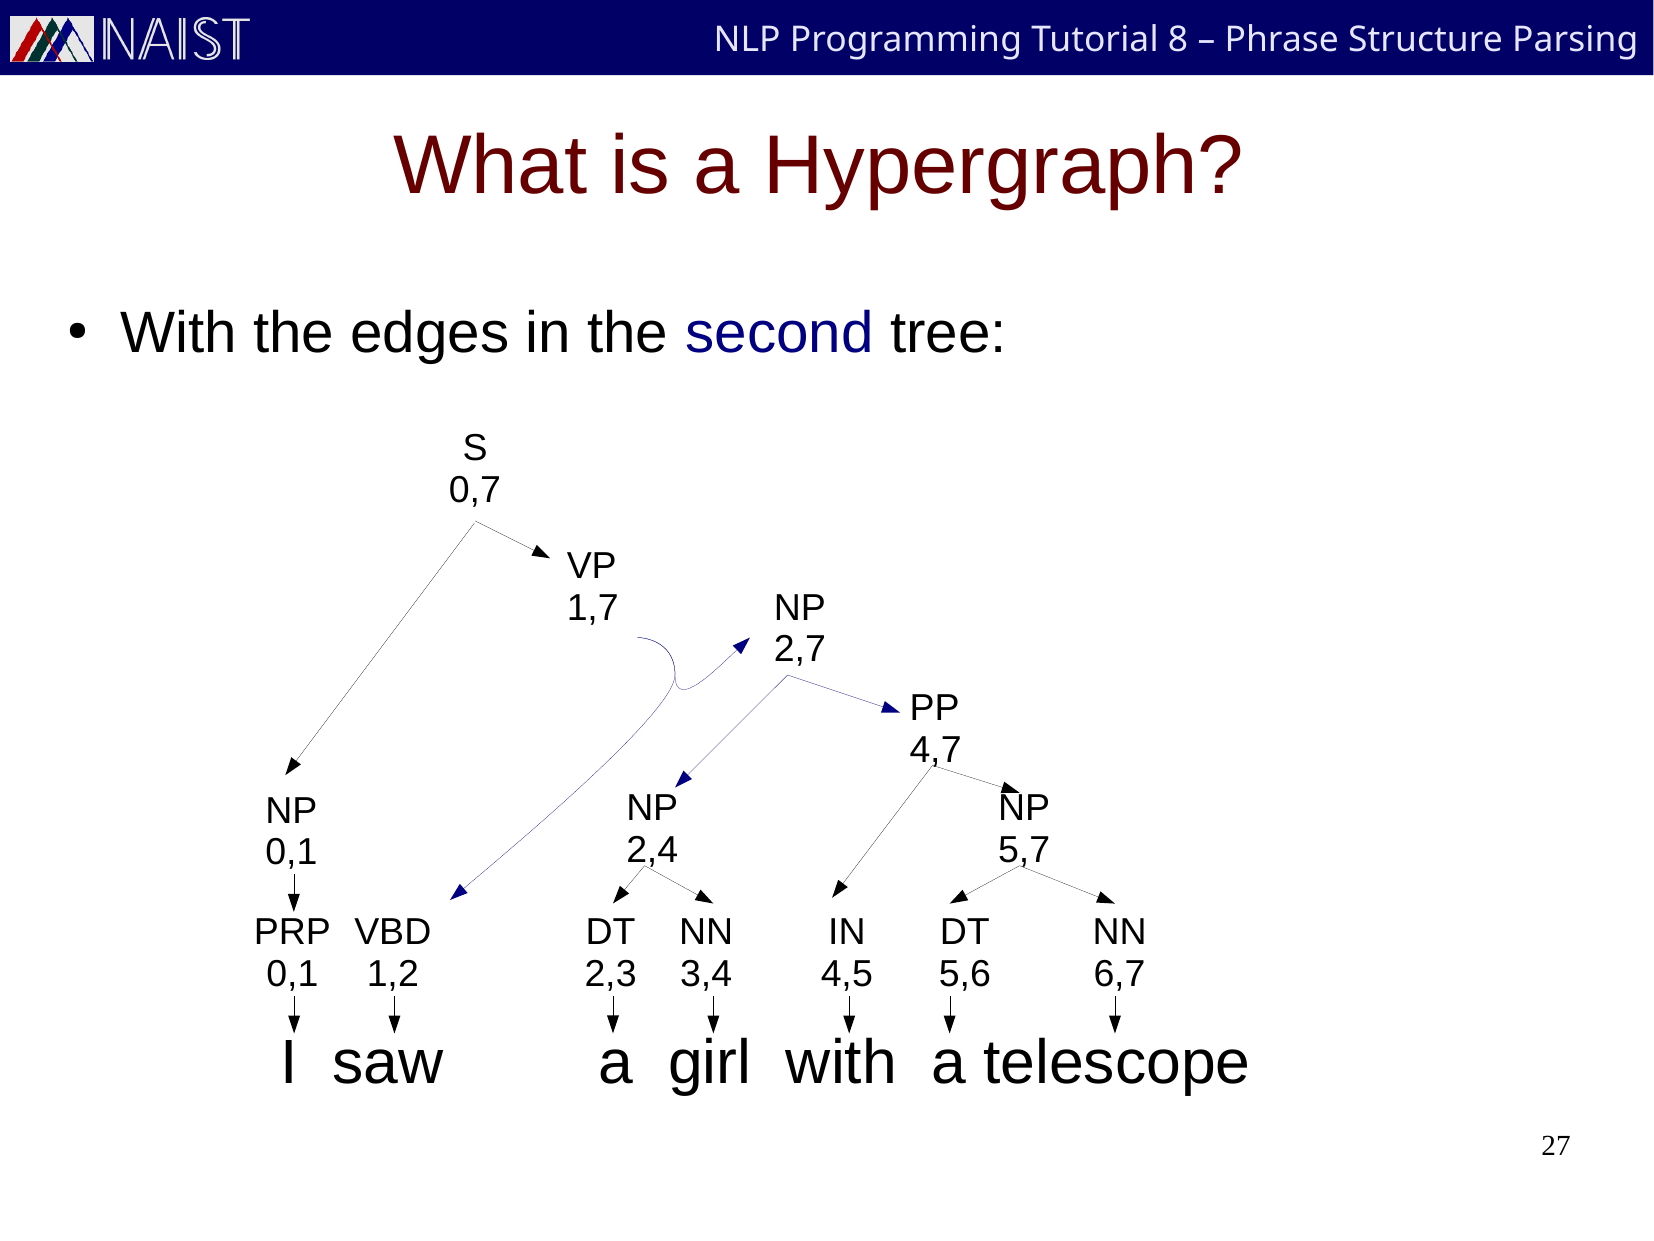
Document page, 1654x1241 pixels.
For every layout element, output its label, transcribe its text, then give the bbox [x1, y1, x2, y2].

text_box NP 5,7 [983, 779, 1066, 878]
text_box S 0,7 [434, 419, 516, 518]
picture [10, 16, 94, 62]
text_box DT 2,3 [569, 903, 652, 1002]
text_box NN 3,4 [664, 903, 748, 1002]
text_box NP 2,7 [759, 578, 841, 678]
text_box NP 0,1 [250, 781, 333, 881]
picture [102, 17, 251, 60]
text_box NN 6,7 [1077, 903, 1162, 1002]
list With the edges in the second tree: [49, 300, 1388, 376]
text_box DT 5,6 [924, 903, 1006, 1002]
title What is a Hypergraph? [75, 69, 1564, 261]
text_box IN 4,5 [806, 903, 888, 1002]
text_box VP 1,7 [552, 537, 634, 636]
text_box PP 4,7 [894, 678, 977, 778]
text_box VBD 1,2 [339, 903, 447, 1002]
text_box NP 2,4 [611, 779, 694, 879]
text_box I saw a girl with a telescope [265, 1019, 1267, 1105]
text_box PRP 0,1 [239, 903, 339, 1002]
